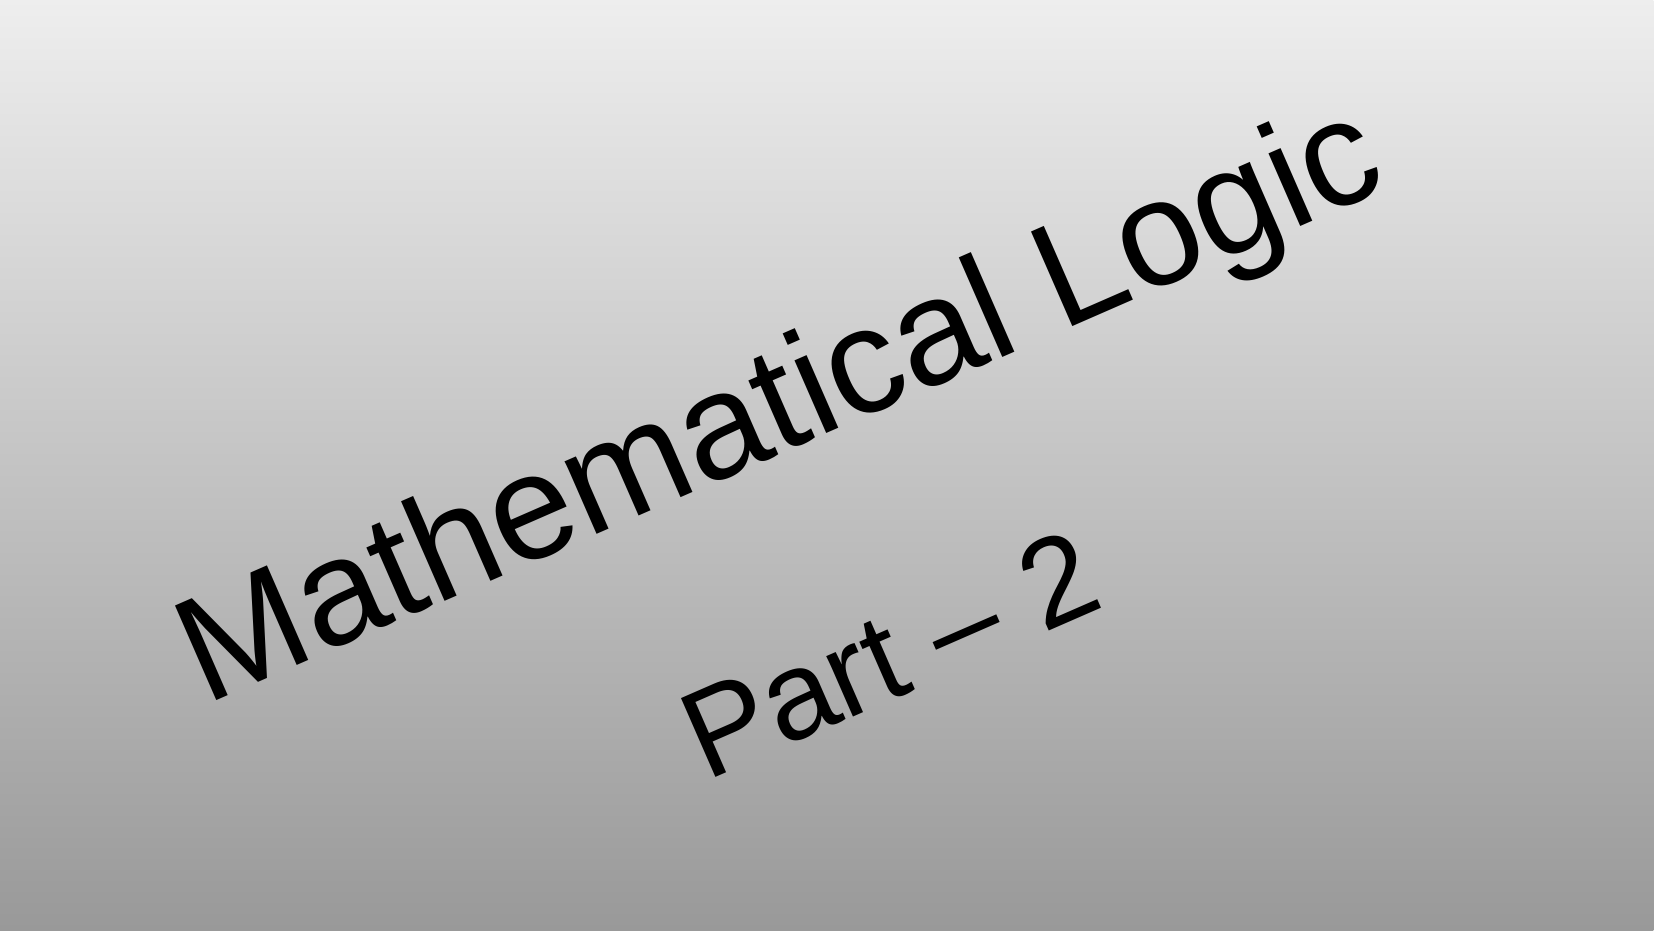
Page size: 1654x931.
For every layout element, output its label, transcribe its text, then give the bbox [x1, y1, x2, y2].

title Mathematical Logic Part – 2 [0, 0, 1654, 931]
